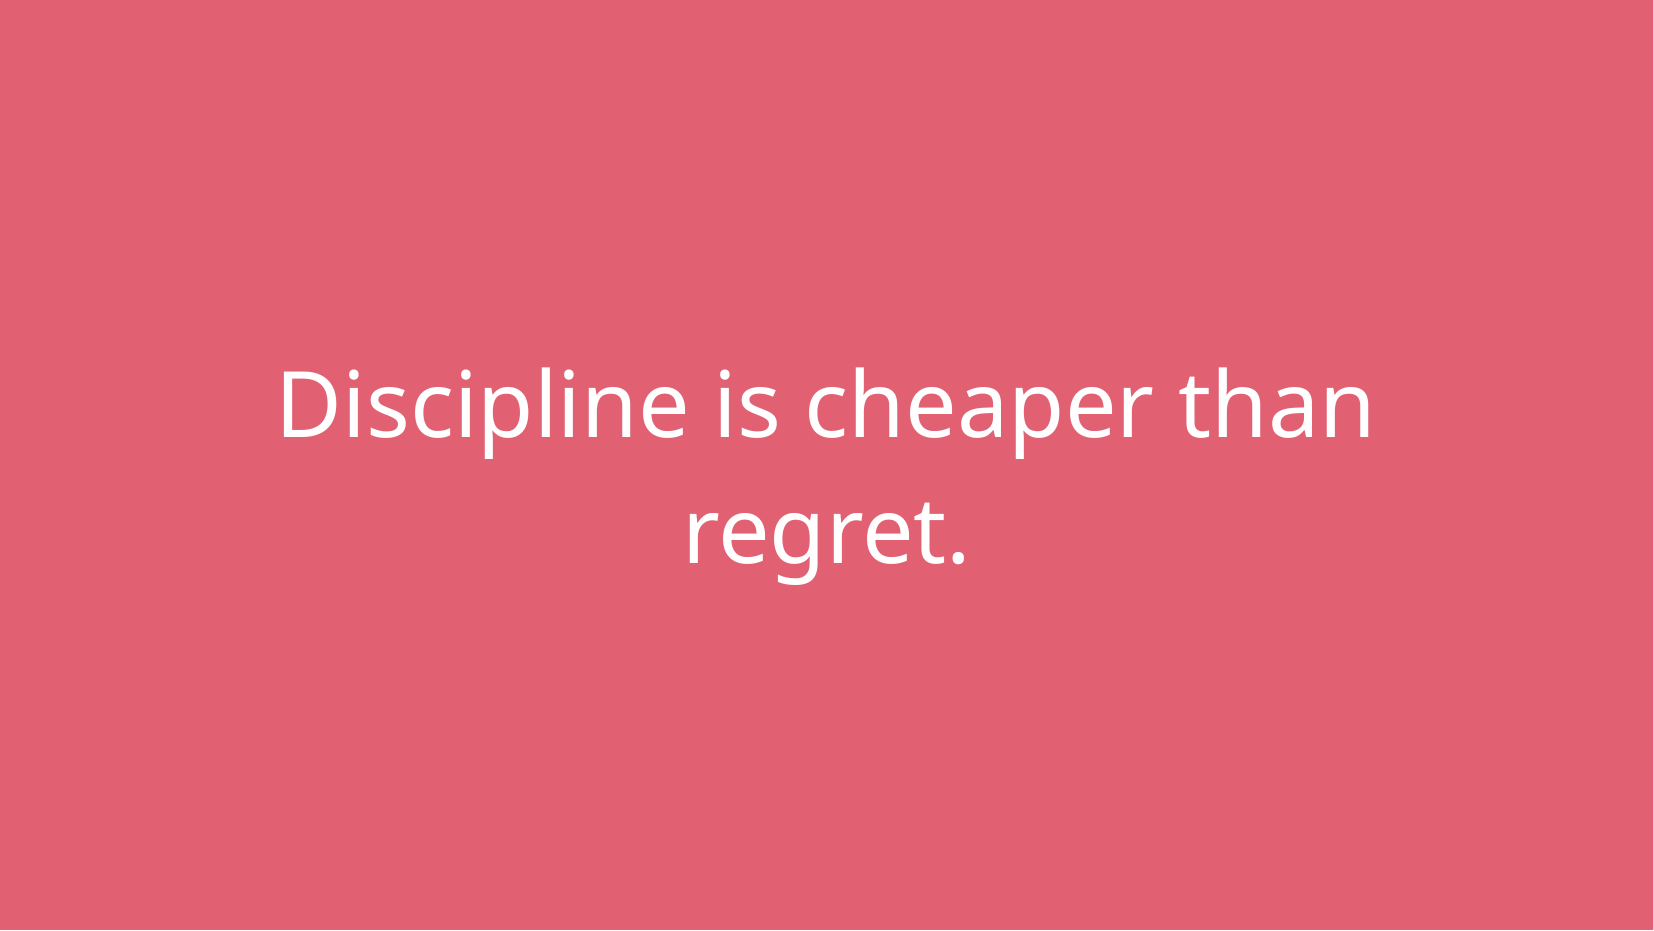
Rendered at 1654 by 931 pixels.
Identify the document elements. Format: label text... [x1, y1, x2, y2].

text_box Discipline is cheaper than regret. [236, 0, 1418, 931]
